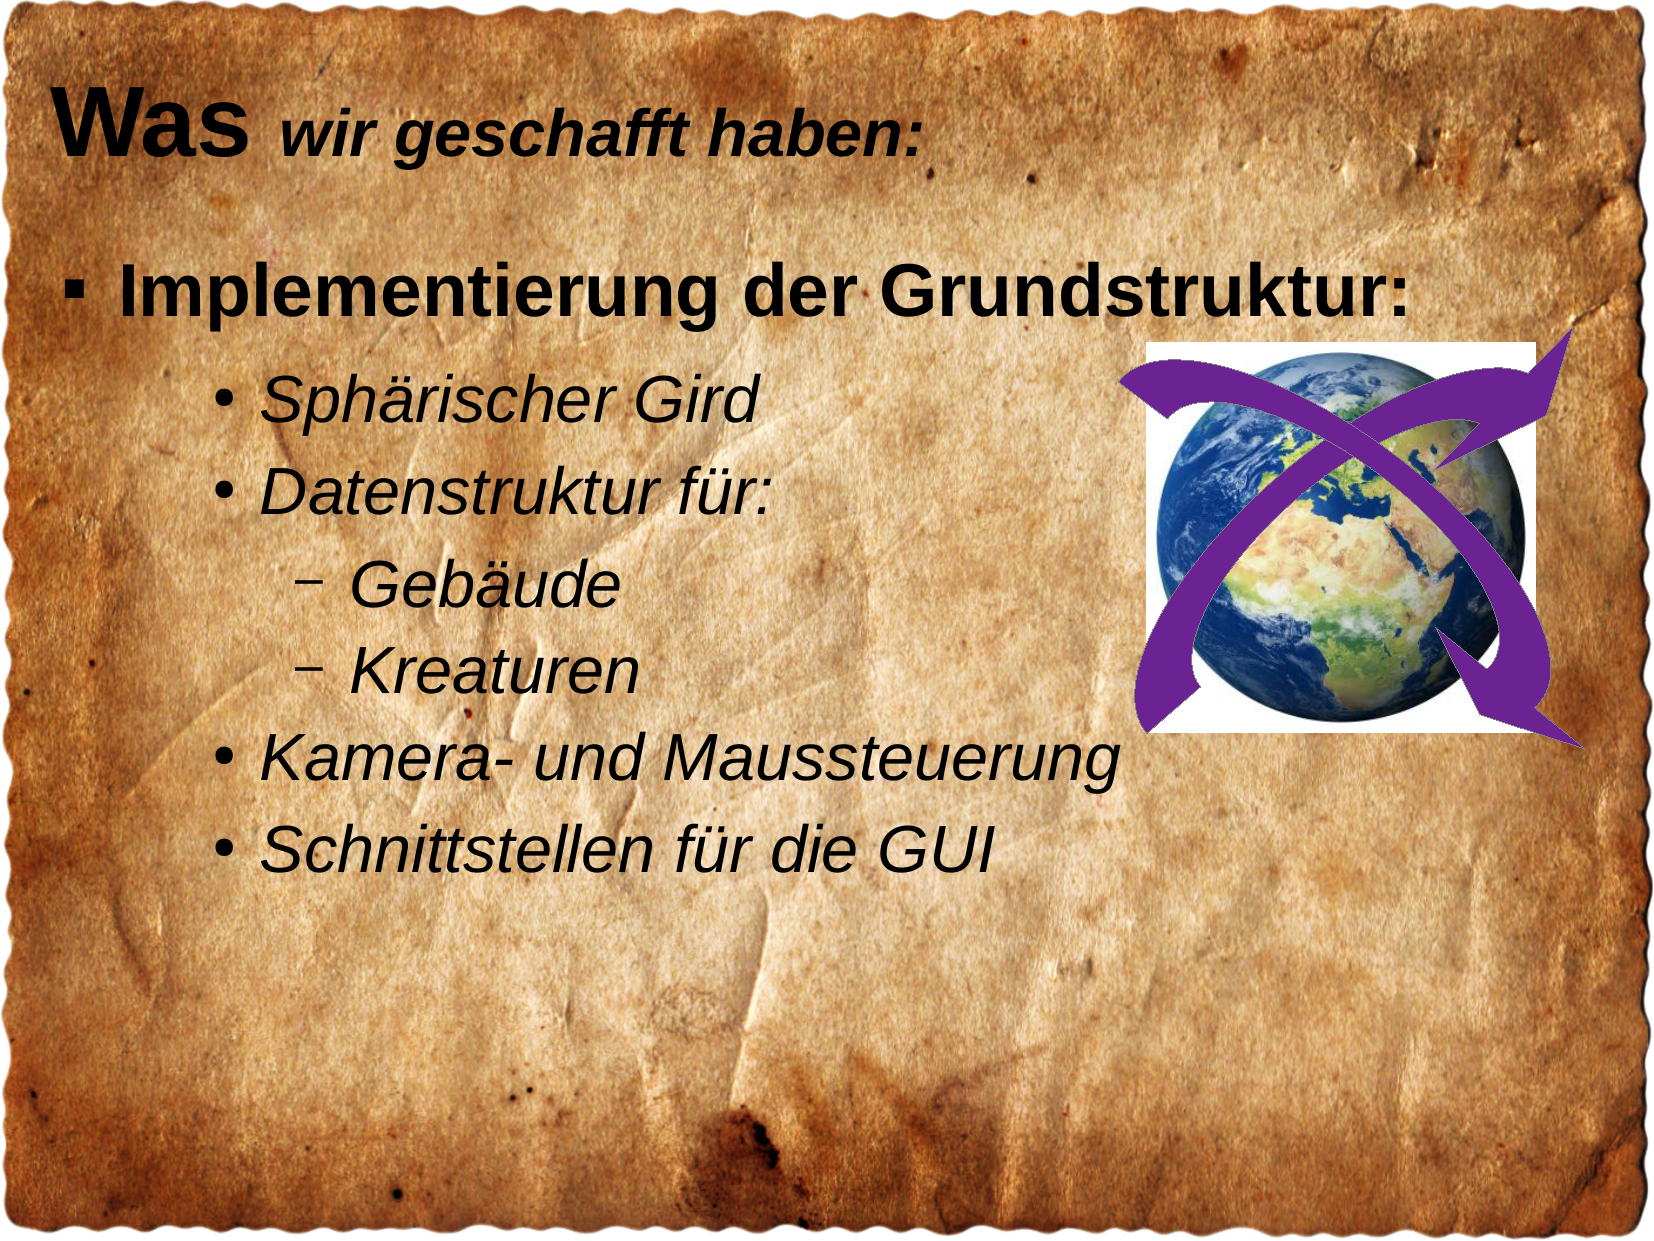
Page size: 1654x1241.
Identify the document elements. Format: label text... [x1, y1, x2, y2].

list Implementierung der Grundstruktur: Sphärischer Gird Datenstruktur für: Gebäude Kreaturen Kamera- und Maussteuerung Schnittstellen für die GUI [47, 248, 1595, 980]
picture [0, 0, 1654, 1241]
text_box [1118, 326, 1586, 750]
text_box Was wir geschafft haben: [35, 58, 961, 201]
